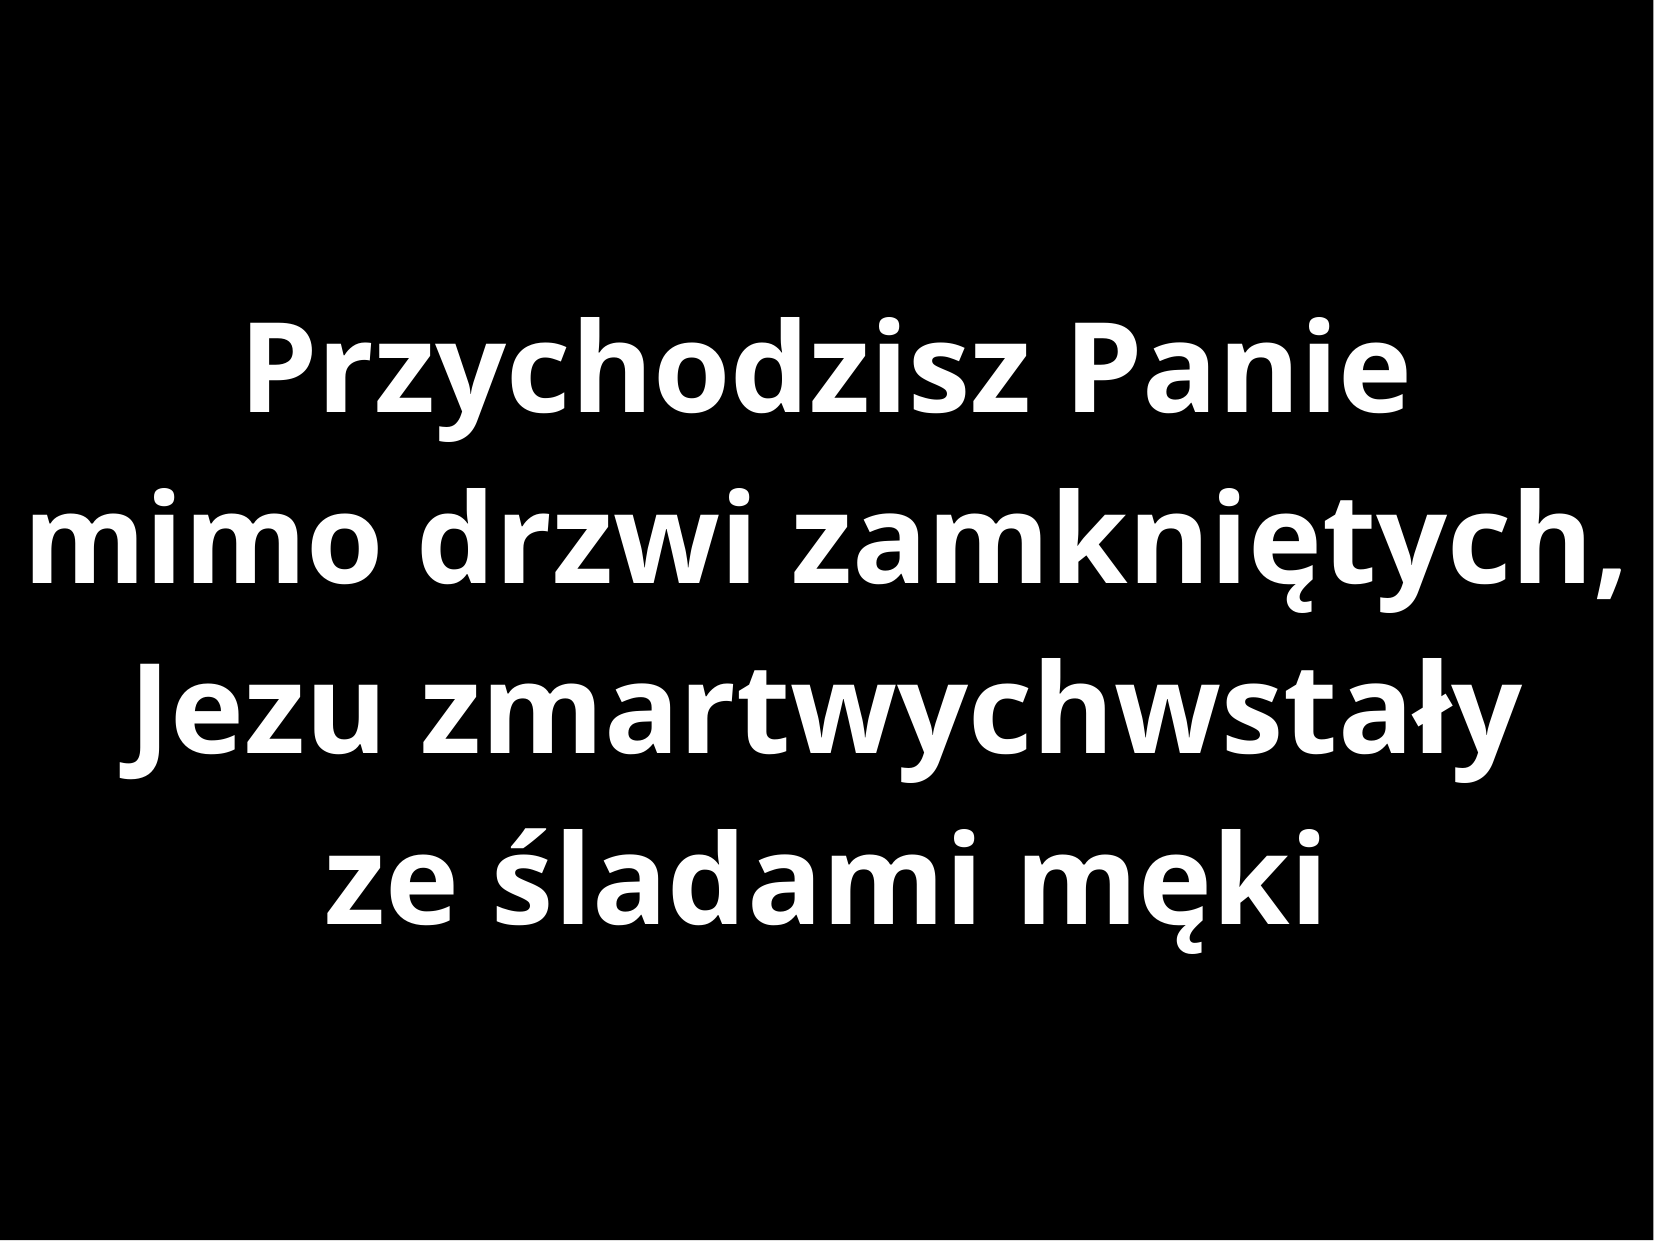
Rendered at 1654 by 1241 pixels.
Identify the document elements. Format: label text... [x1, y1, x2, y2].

title Przychodzisz Panie mimo drzwi zamkniętych, Jezu zmartwychwstały ze śladami męki [0, 0, 1654, 1241]
